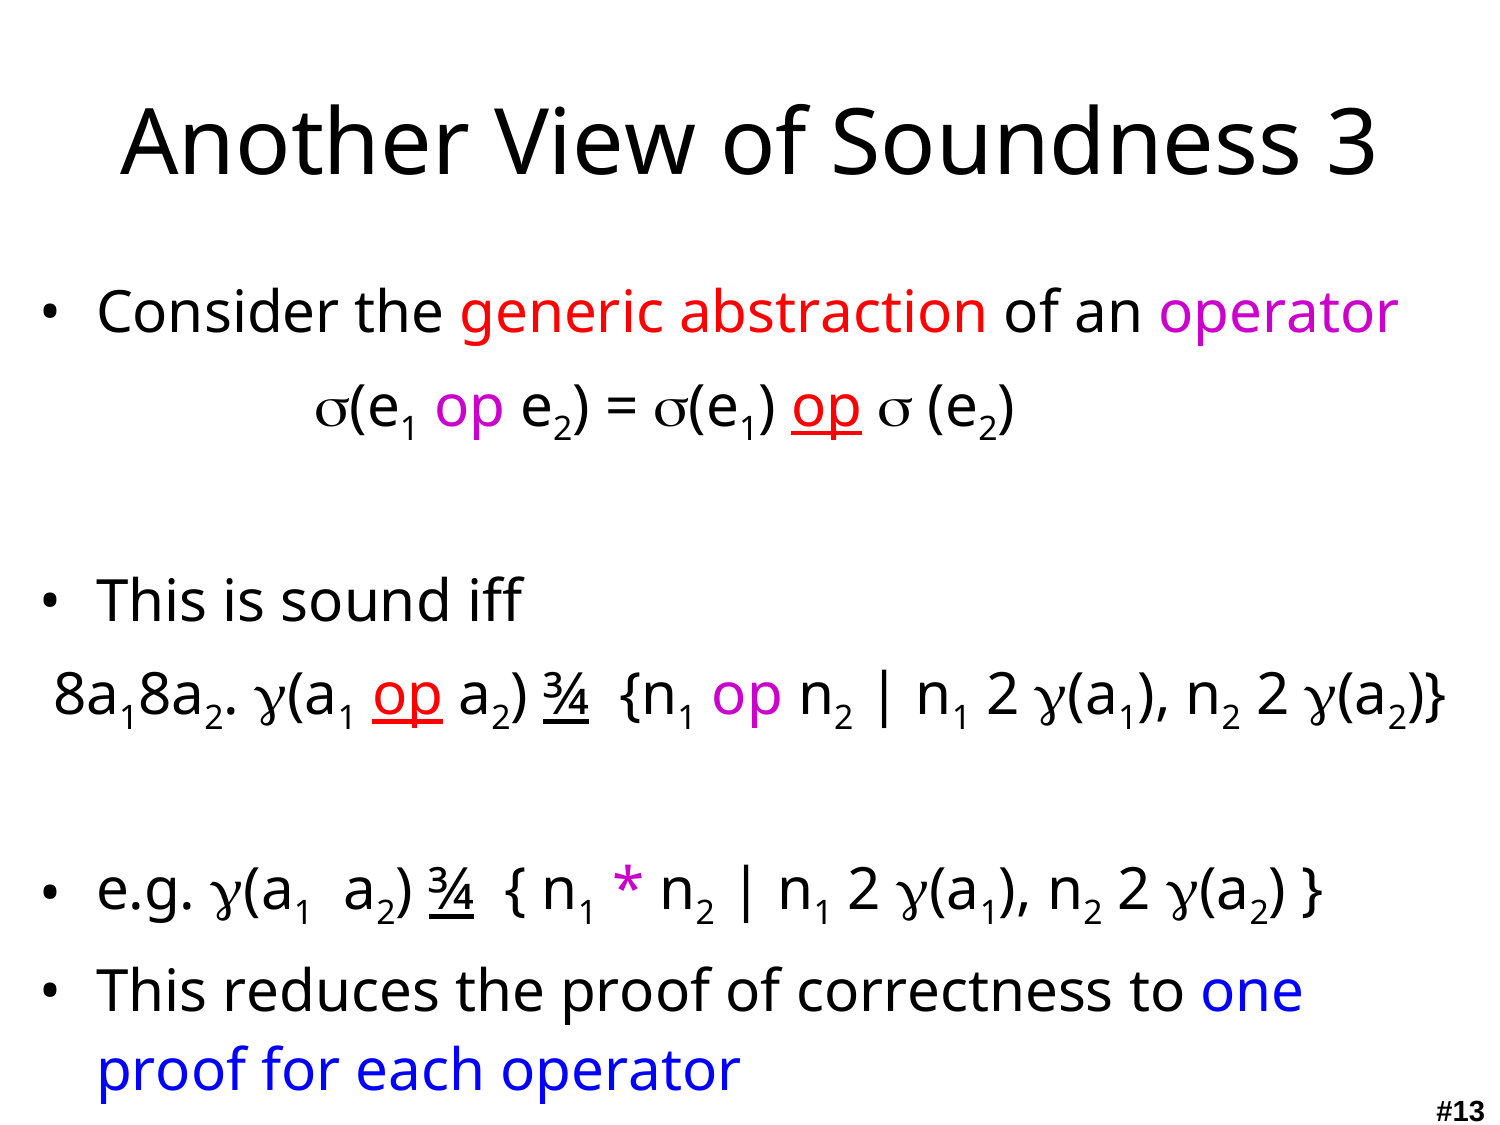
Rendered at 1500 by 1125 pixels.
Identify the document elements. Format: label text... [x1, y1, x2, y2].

title Another View of Soundness 3 [24, 45, 1476, 233]
list Consider the generic abstraction of an operator (e1 op e2) = (e1) op  (e2) This is sound iff 8a18a2. (a1 op a2) ¾ {n1 op n2 | n1 2 (a1), n2 2 (a2)} e.g. (a1 ­ a2) ¾ { n1 * n2 | n1 2 (a1), n2 2 (a2) } This reduces the proof of correctness to one proof for each operator [24, 262, 1476, 1101]
